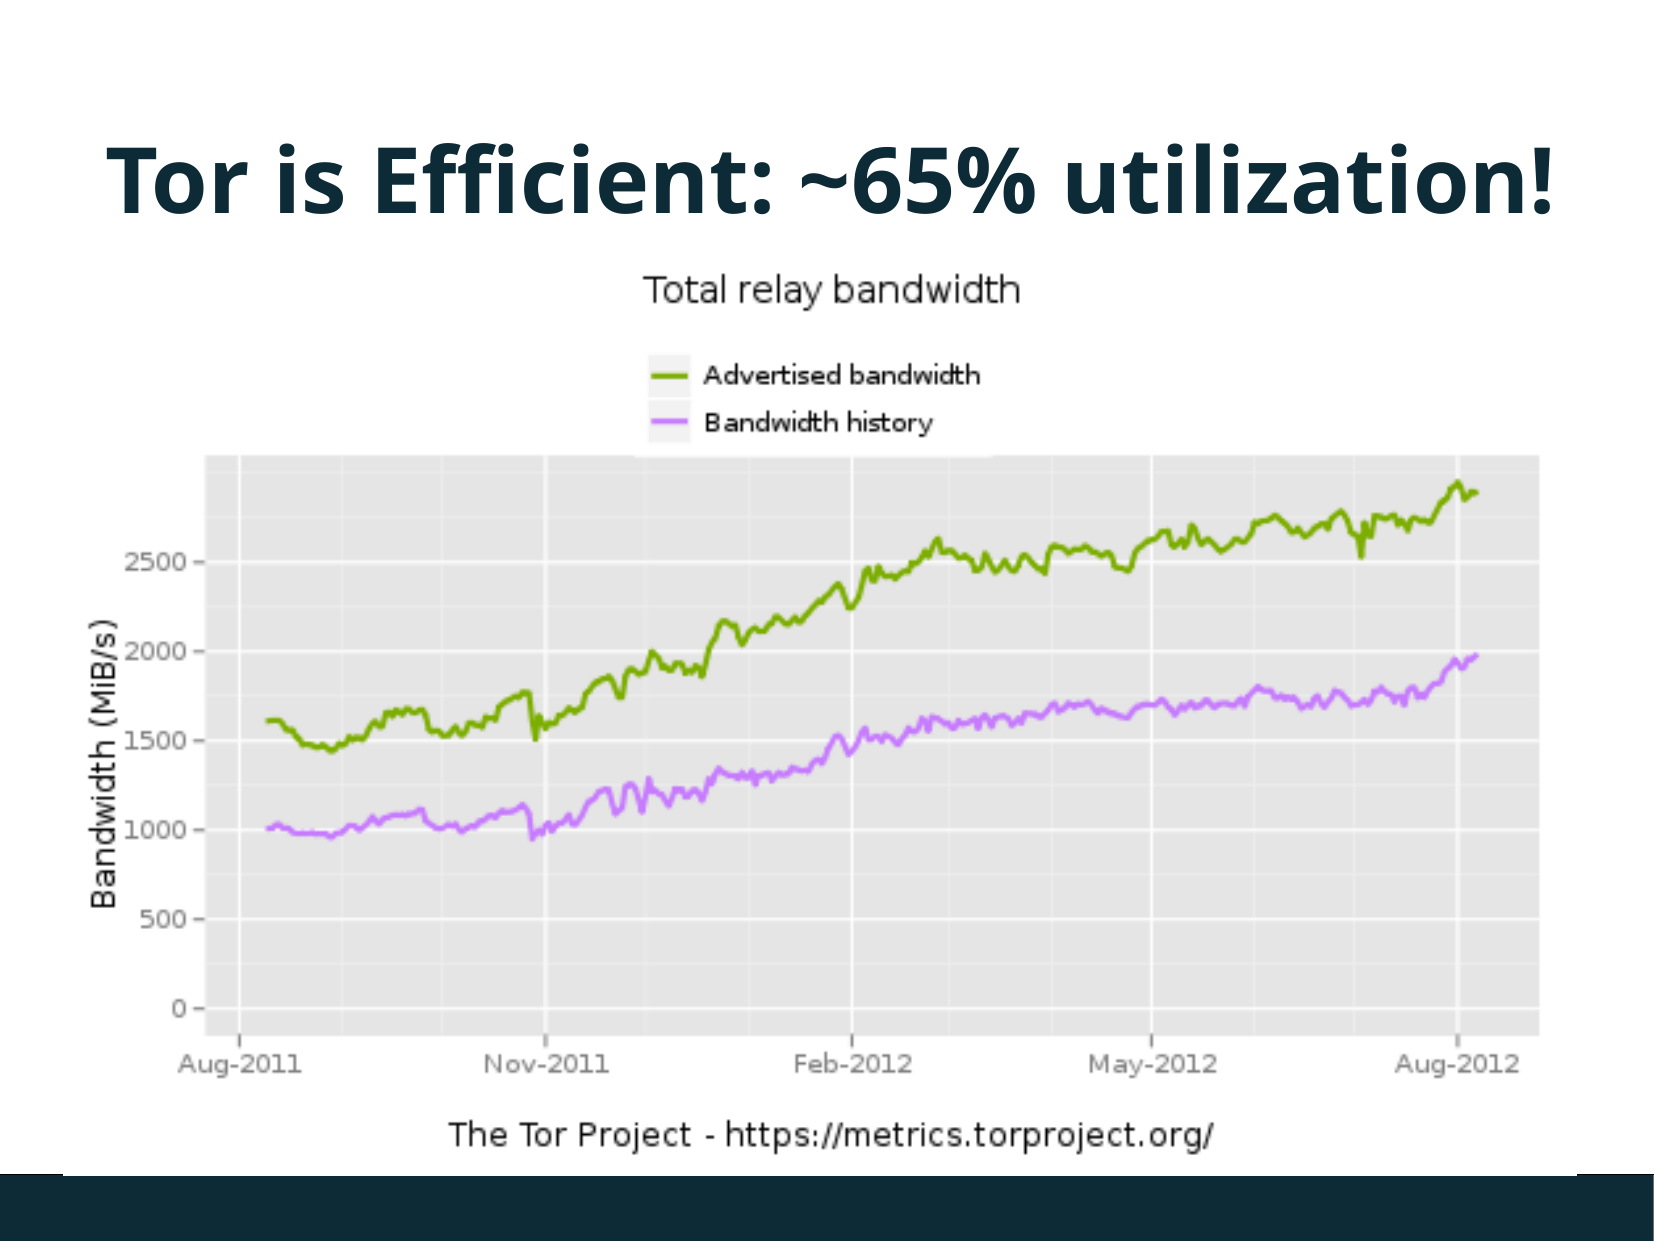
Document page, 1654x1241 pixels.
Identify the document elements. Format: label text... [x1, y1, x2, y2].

title Tor is Efficient: ~65% utilization! [86, 74, 1575, 230]
picture [63, 230, 1577, 1176]
